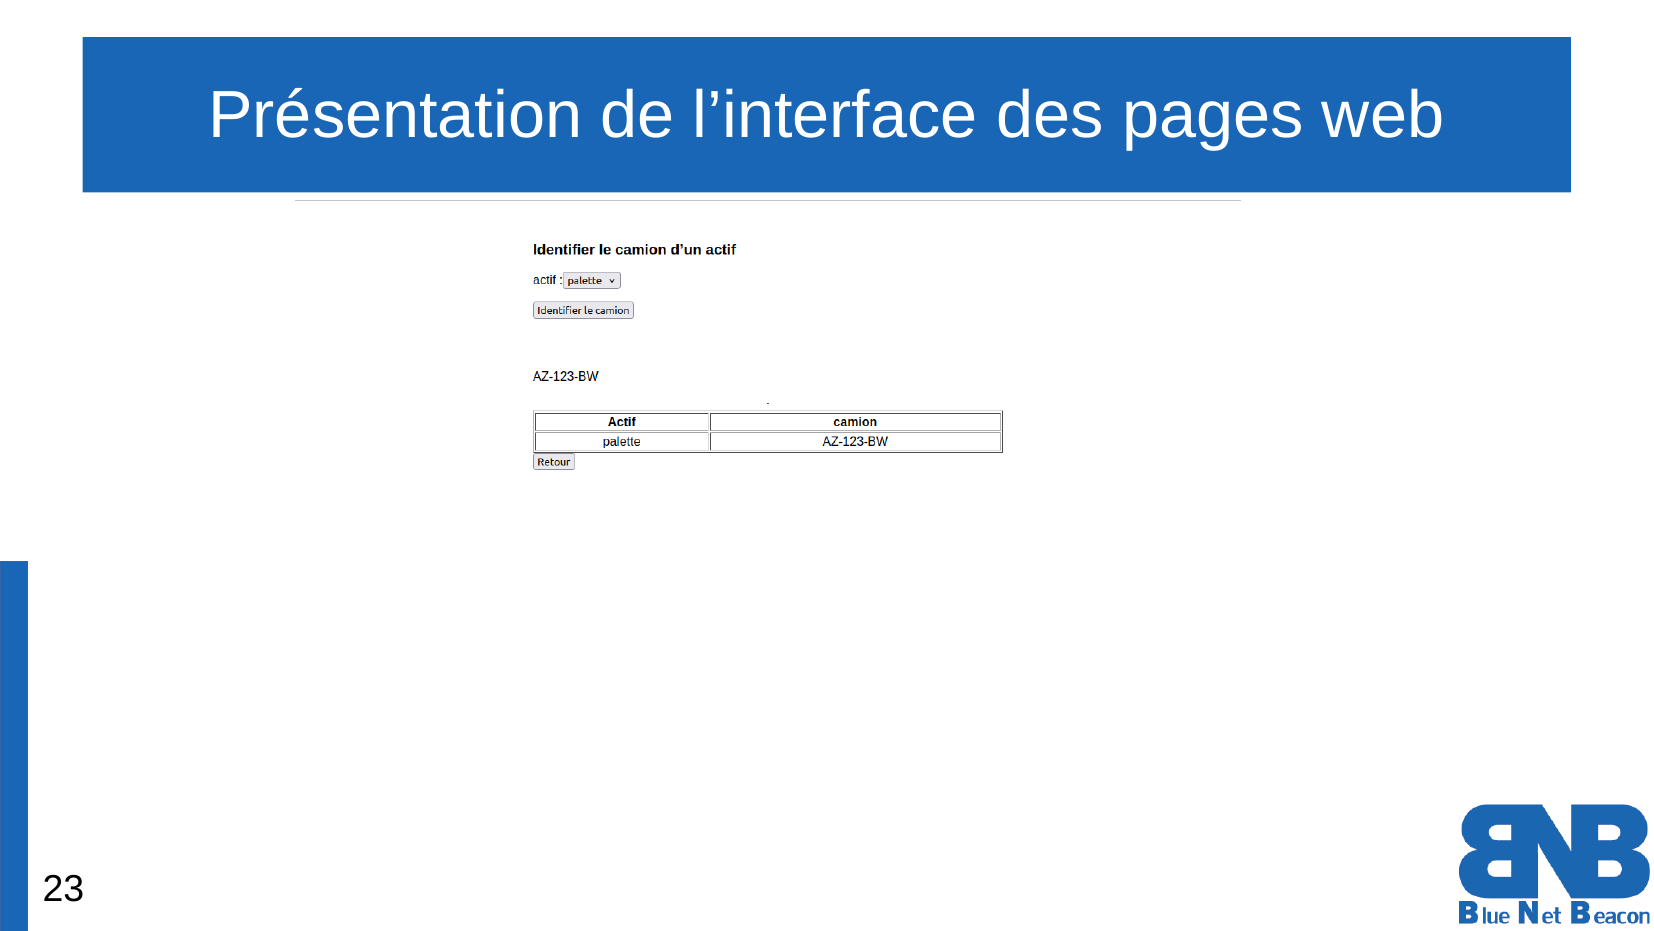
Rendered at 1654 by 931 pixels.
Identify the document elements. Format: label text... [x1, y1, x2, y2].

title Présentation de l’interface des pages web [82, 37, 1571, 193]
text_box [0, 561, 28, 931]
picture [1459, 797, 1650, 930]
picture [295, 200, 1241, 916]
text_box <numéro> [27, 860, 657, 931]
